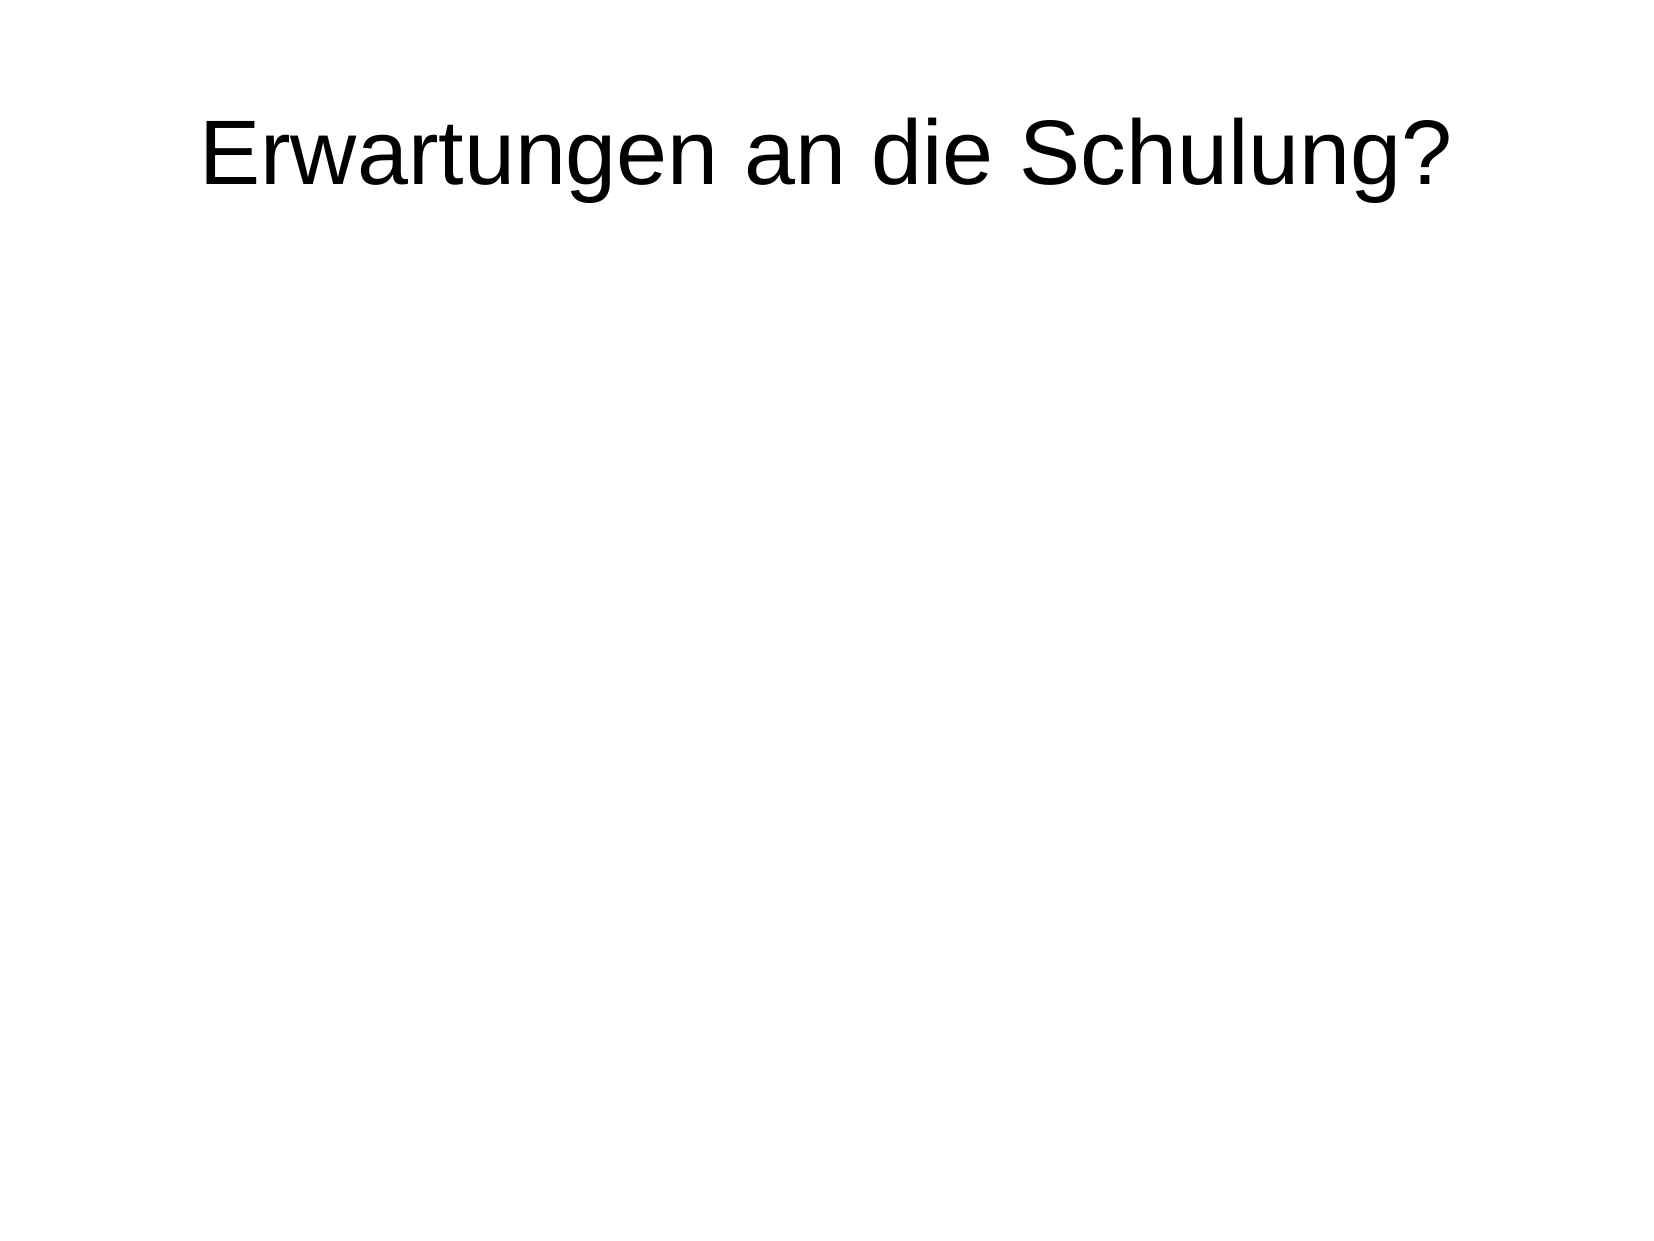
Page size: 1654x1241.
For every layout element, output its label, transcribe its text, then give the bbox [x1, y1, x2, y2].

title Erwartungen an die Schulung? [82, 49, 1571, 257]
